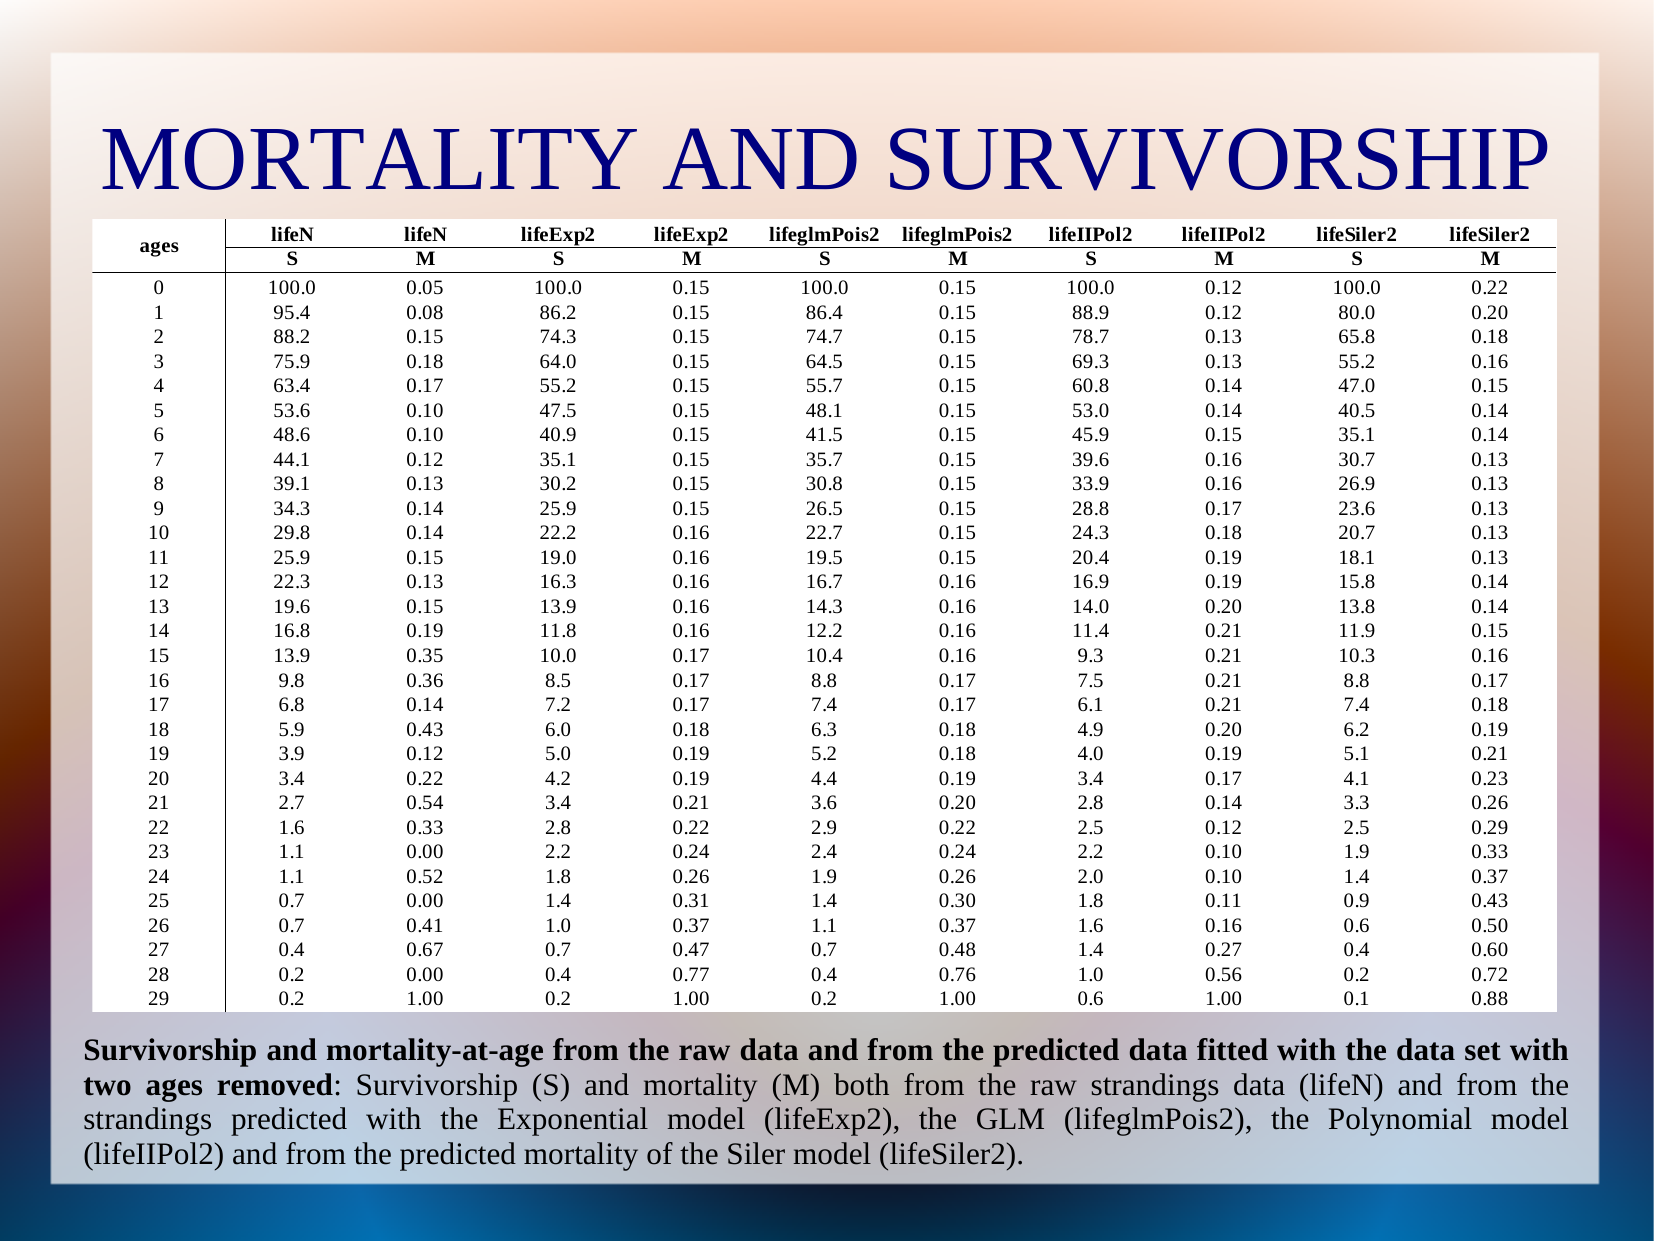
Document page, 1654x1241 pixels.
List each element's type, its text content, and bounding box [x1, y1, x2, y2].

chart [92, 218, 1560, 1016]
list Survivorship and mortality-at-age from the raw data and from the predicted data fitted with the data set with two ages removed: Survivorship (S) and mortality (M) both from the raw strandings data (lifeN) and from the strandings predicted with the Exponential model (lifeExp2), the GLM (lifeglmPois2), the Polynomial model (lifeIIPol2) and from the predicted mortality of the Siler model (lifeSiler2). [83, 1033, 1572, 1172]
picture [0, 0, 1654, 1241]
title MORTALITY AND SURVIVORSHIP [82, 55, 1571, 263]
